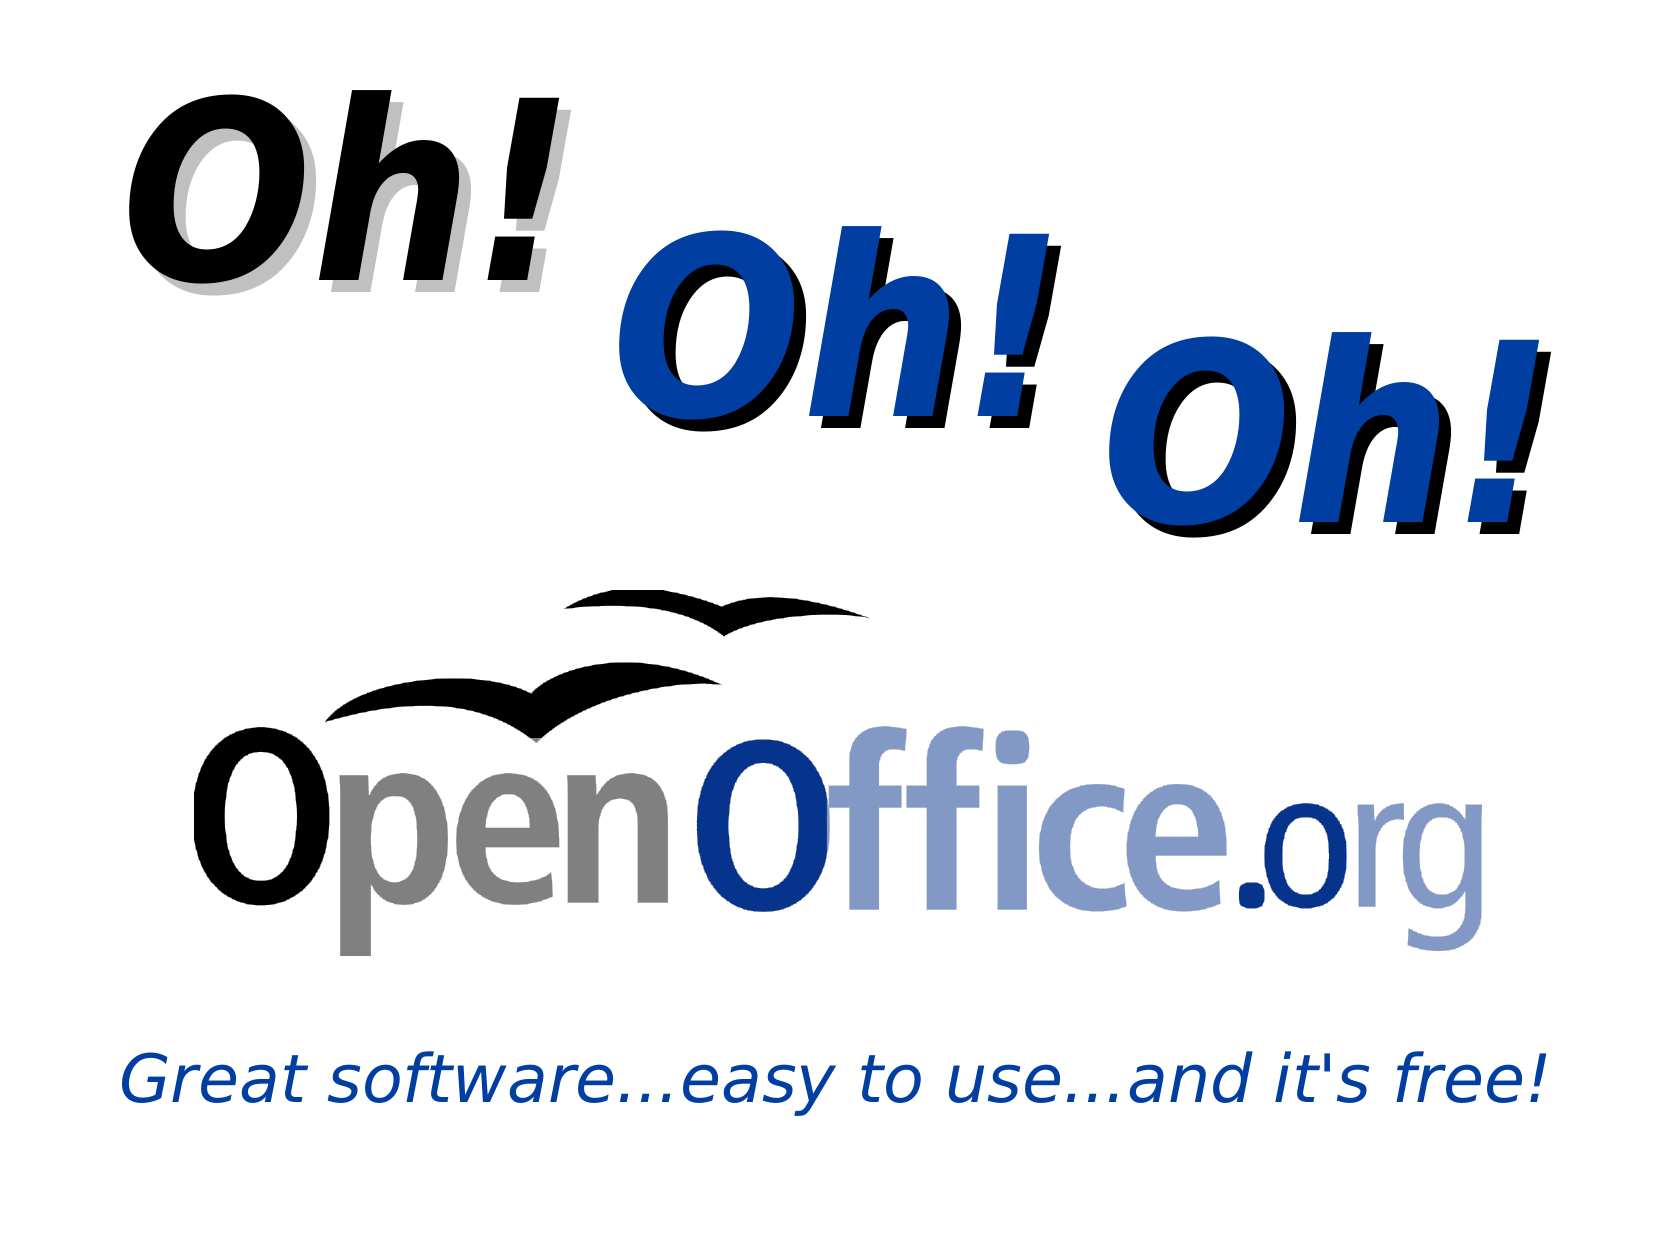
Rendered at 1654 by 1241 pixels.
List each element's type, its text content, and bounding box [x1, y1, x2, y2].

text_box Oh! [596, 177, 1081, 484]
picture [1238, 803, 1346, 951]
text_box Oh! [1086, 283, 1571, 590]
text_box Great software...easy to use...and it's free! [104, 1033, 1569, 1127]
text_box Oh! [106, 41, 591, 348]
picture [194, 590, 869, 956]
text_box [330, 738, 686, 975]
text_box [826, 720, 1229, 976]
text_box [1346, 726, 1512, 963]
